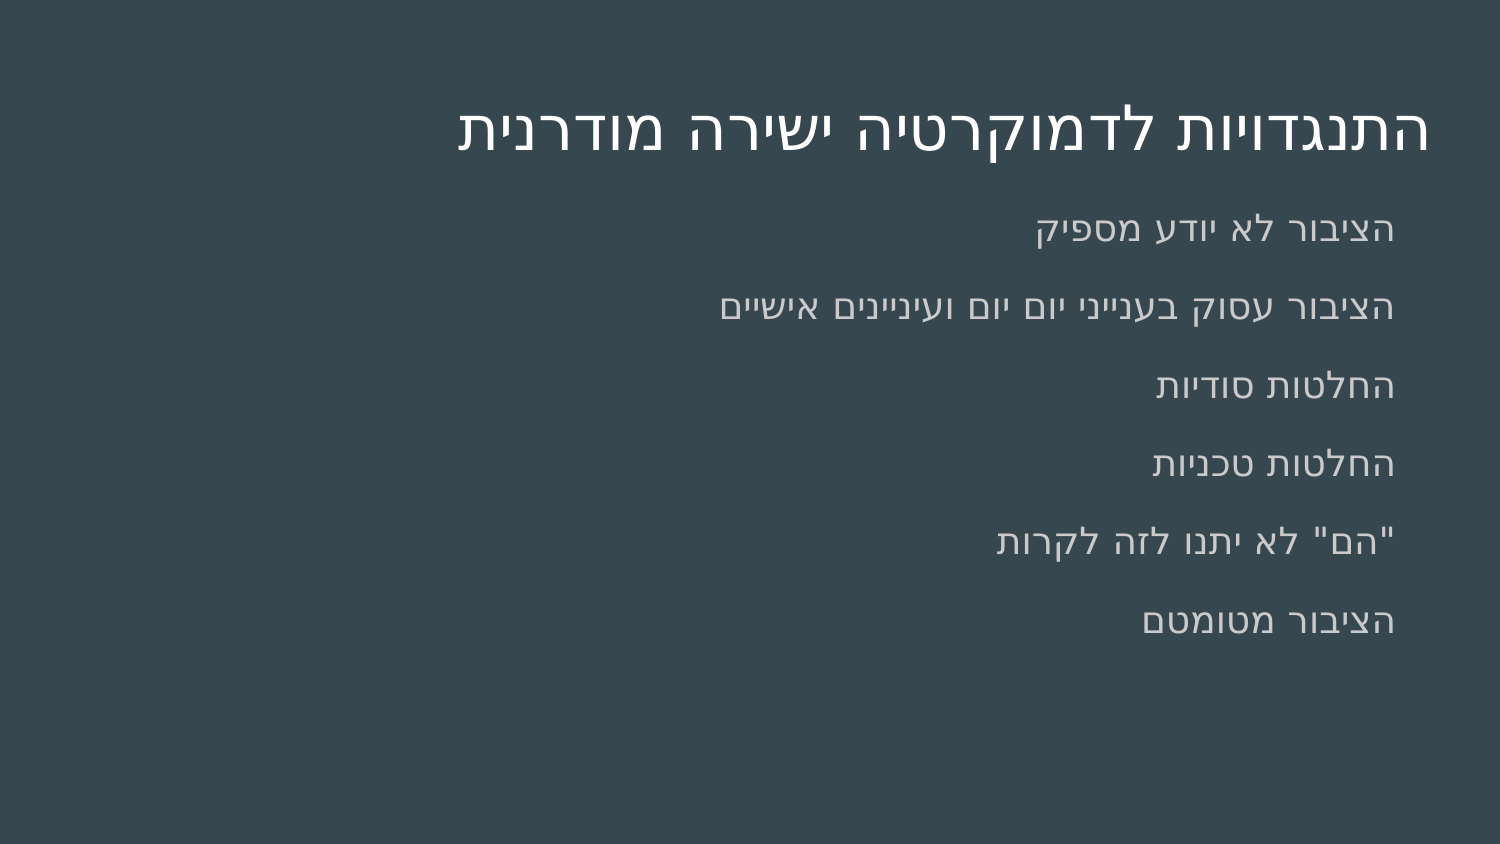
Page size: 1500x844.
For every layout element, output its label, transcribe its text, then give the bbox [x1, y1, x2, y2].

list הציבור לא יודע מספיק הציבור עסוק בענייני יום יום ועיניינים אישיים החלטות סודיות החלטות טכניות "הם" לא יתנו לזה לקרות הציבור מטומטם [51, 189, 1449, 750]
title התנגדויות לדמוקרטיה ישירה מודרנית [51, 72, 1449, 167]
